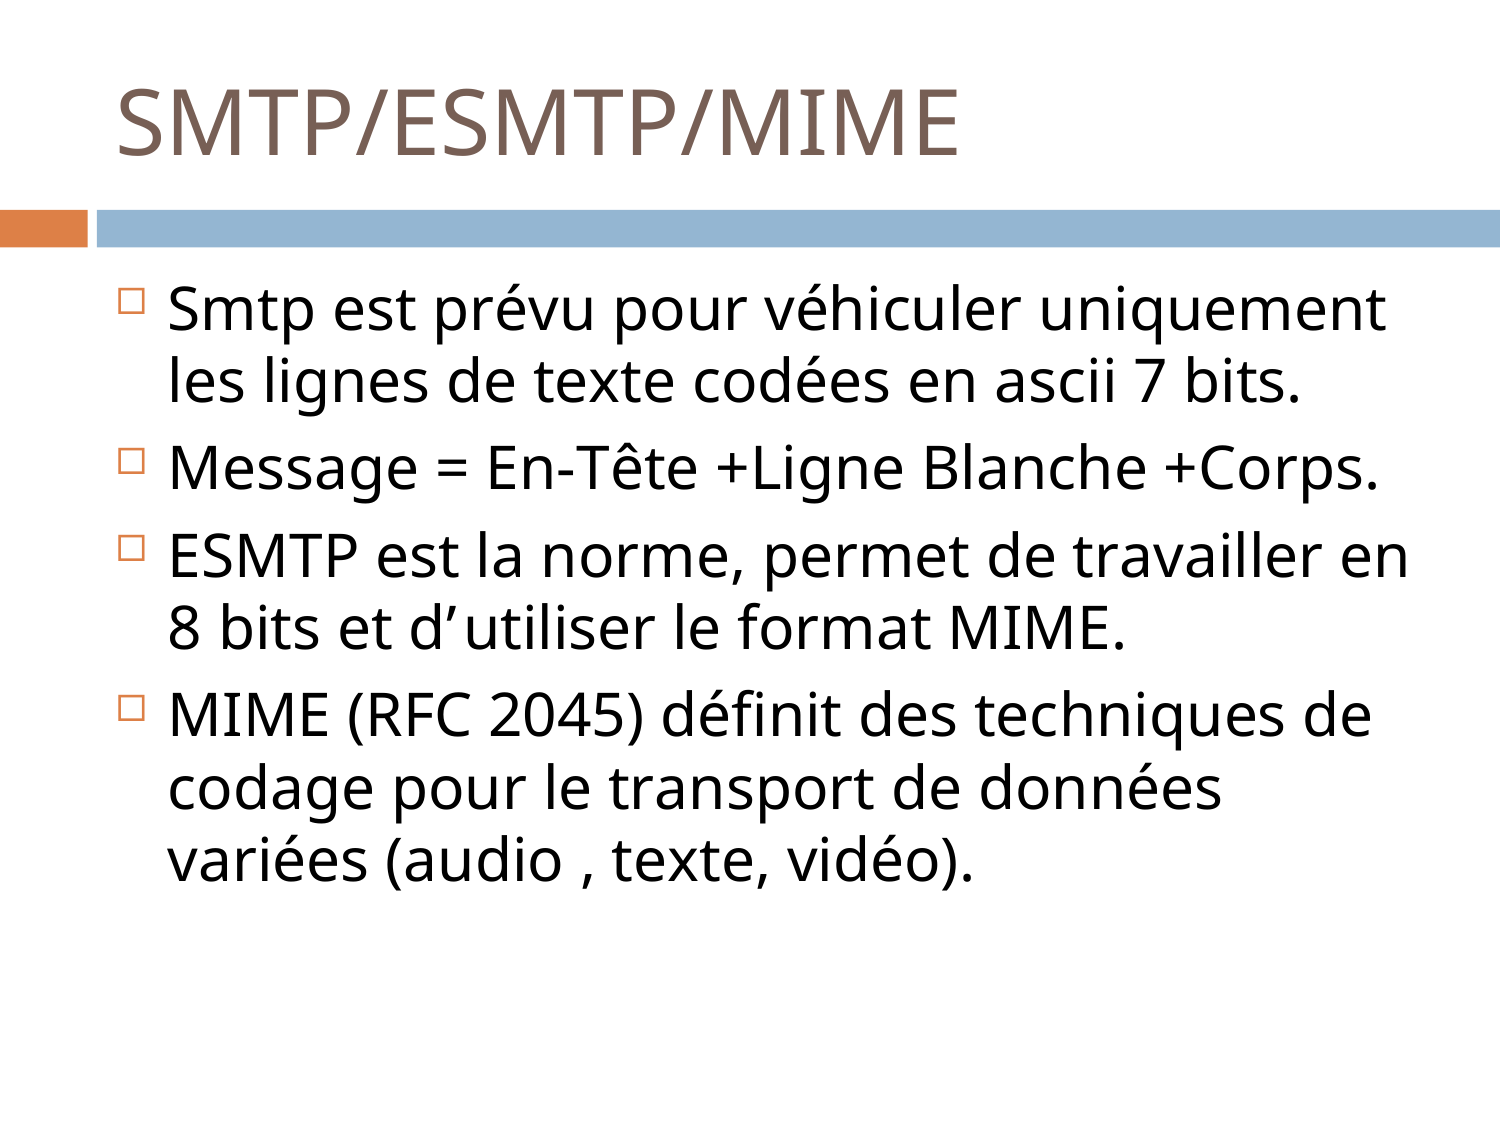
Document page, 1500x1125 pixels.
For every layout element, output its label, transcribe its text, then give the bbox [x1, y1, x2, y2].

title SMTP/ESMTP/MIME [100, 37, 1438, 201]
list Smtp est prévu pour véhiculer uniquement les lignes de texte codées en ascii 7 bits. Message = En-Tête +Ligne Blanche +Corps. ESMTP est la norme, permet de travailler en 8 bits et d’utiliser le format MIME. MIME (RFC 2045) définit des techniques de codage pour le transport de données variées (audio , texte, vidéo). [100, 262, 1438, 1000]
